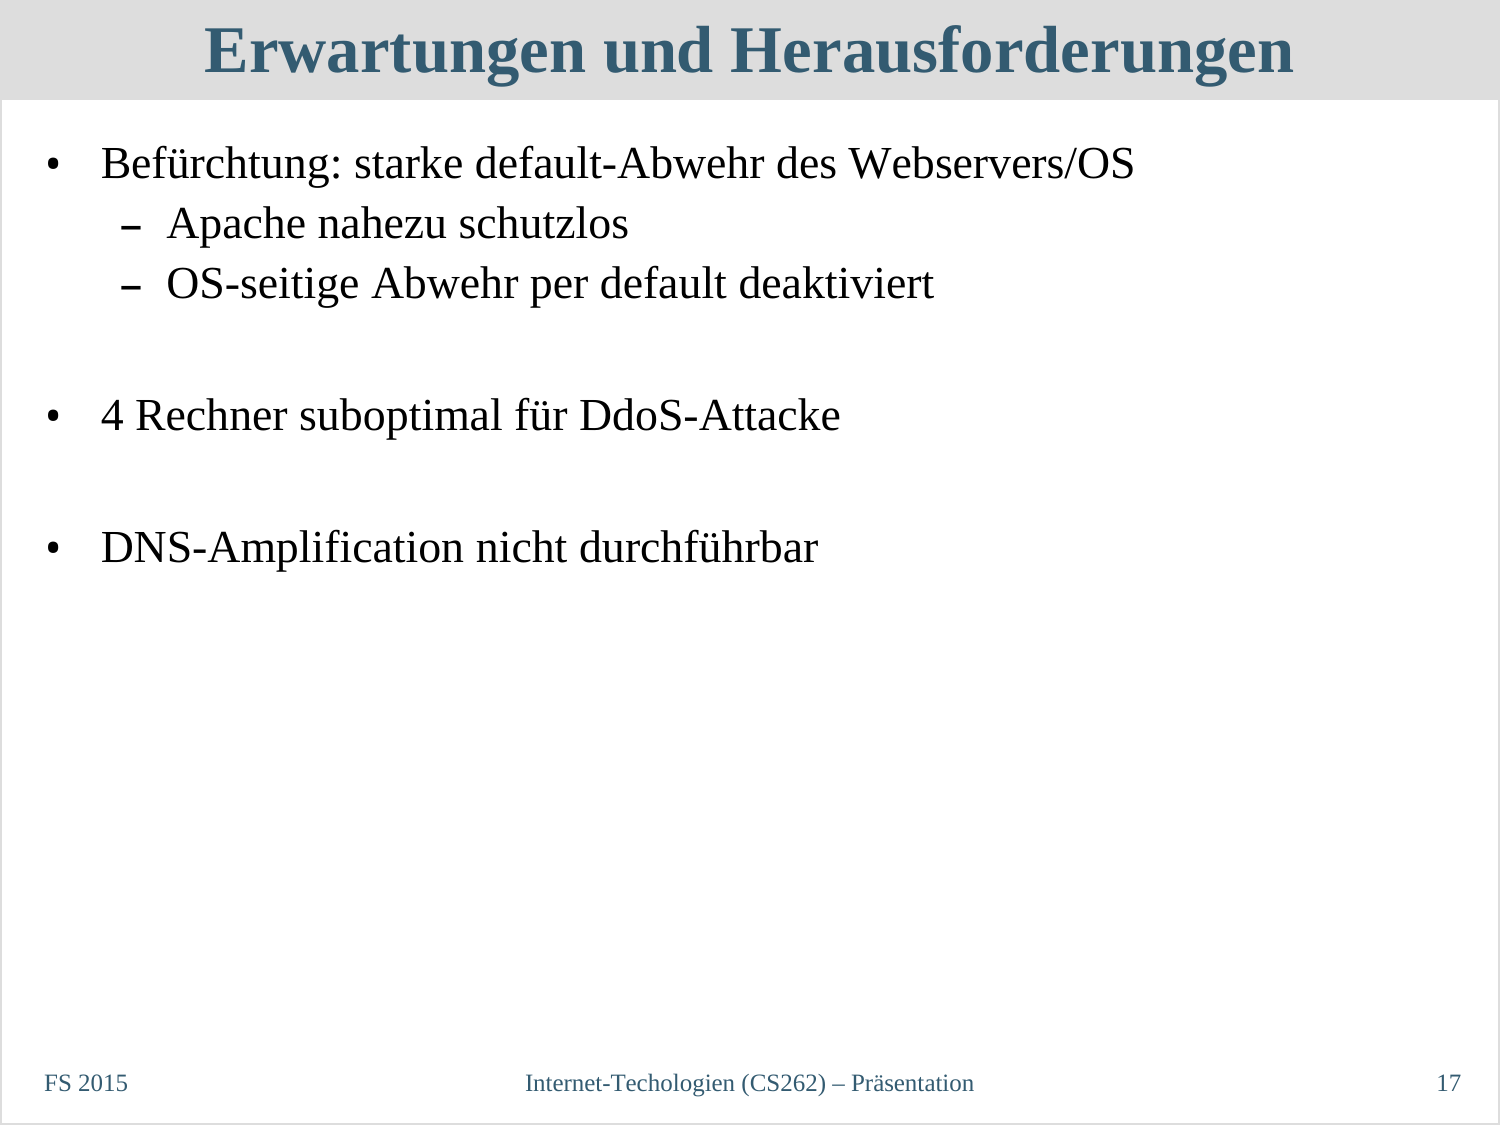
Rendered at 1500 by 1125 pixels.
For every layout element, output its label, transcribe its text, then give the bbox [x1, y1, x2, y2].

title Erwartungen und Herausforderungen [0, 0, 1500, 100]
list Befürchtung: starke default-Abwehr des Webservers/OS Apache nahezu schutzlos OS-seitige Abwehr per default deaktiviert 4 Rechner suboptimal für DdoS-Attacke DNS-Amplification nicht durchführbar [29, 104, 1447, 1016]
text_box FS 2015 [29, 1058, 195, 1097]
text_box <number> [1375, 1058, 1477, 1097]
text_box Internet-Techologien (CS262) – Präsentation [300, 1058, 1201, 1107]
